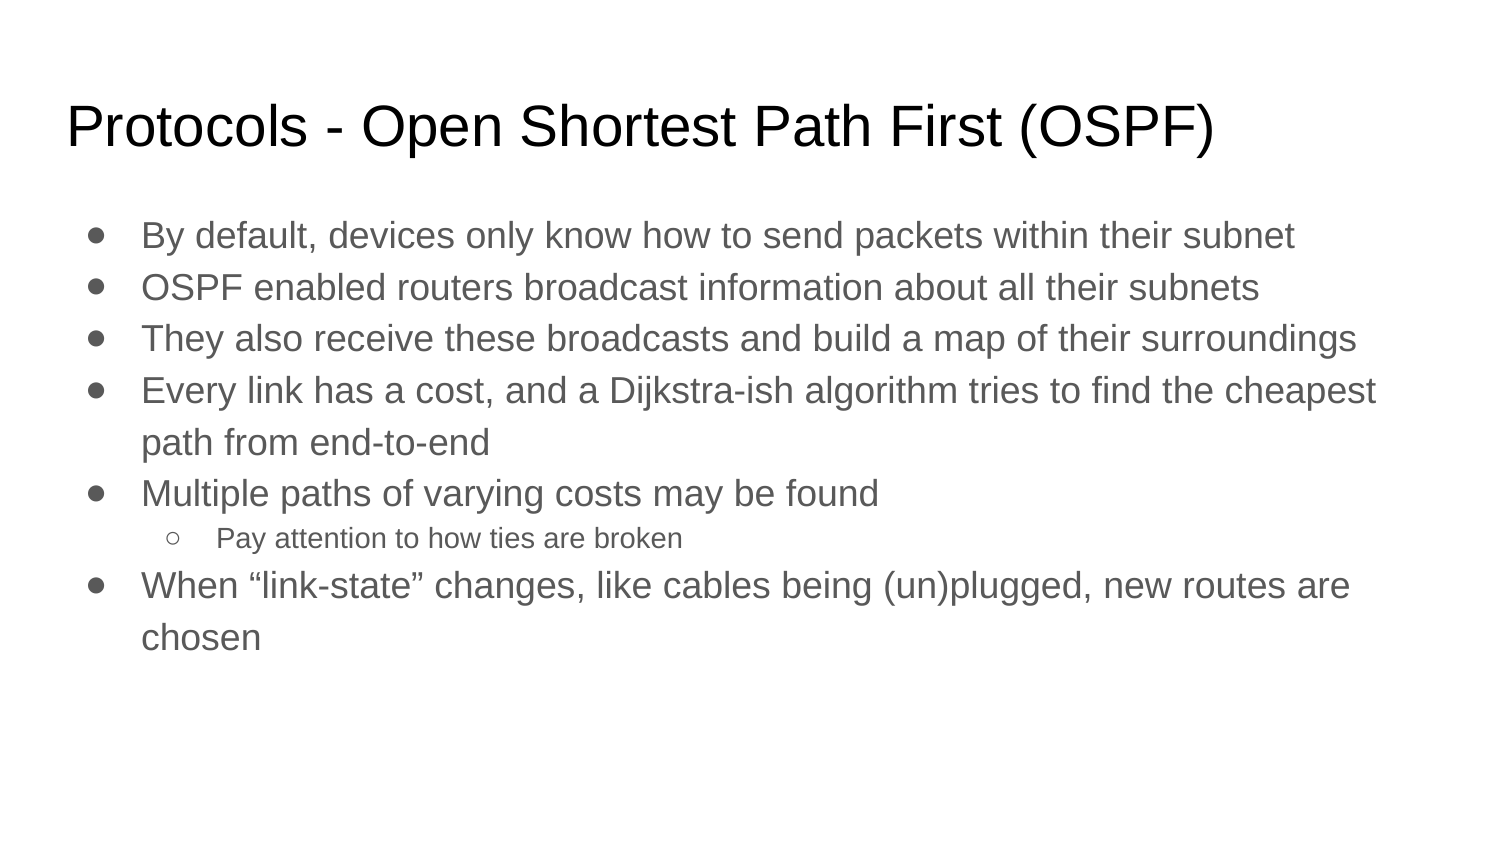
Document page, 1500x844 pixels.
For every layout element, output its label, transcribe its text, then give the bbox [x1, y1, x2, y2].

title Protocols - Open Shortest Path First (OSPF) [51, 72, 1449, 167]
list By default, devices only know how to send packets within their subnet OSPF enabled routers broadcast information about all their subnets They also receive these broadcasts and build a map of their surroundings Every link has a cost, and a Dijkstra-ish algorithm tries to find the cheapest path from end-to-end Multiple paths of varying costs may be found Pay attention to how ties are broken When “link-state” changes, like cables being (un)plugged, new routes are chosen [51, 189, 1449, 750]
